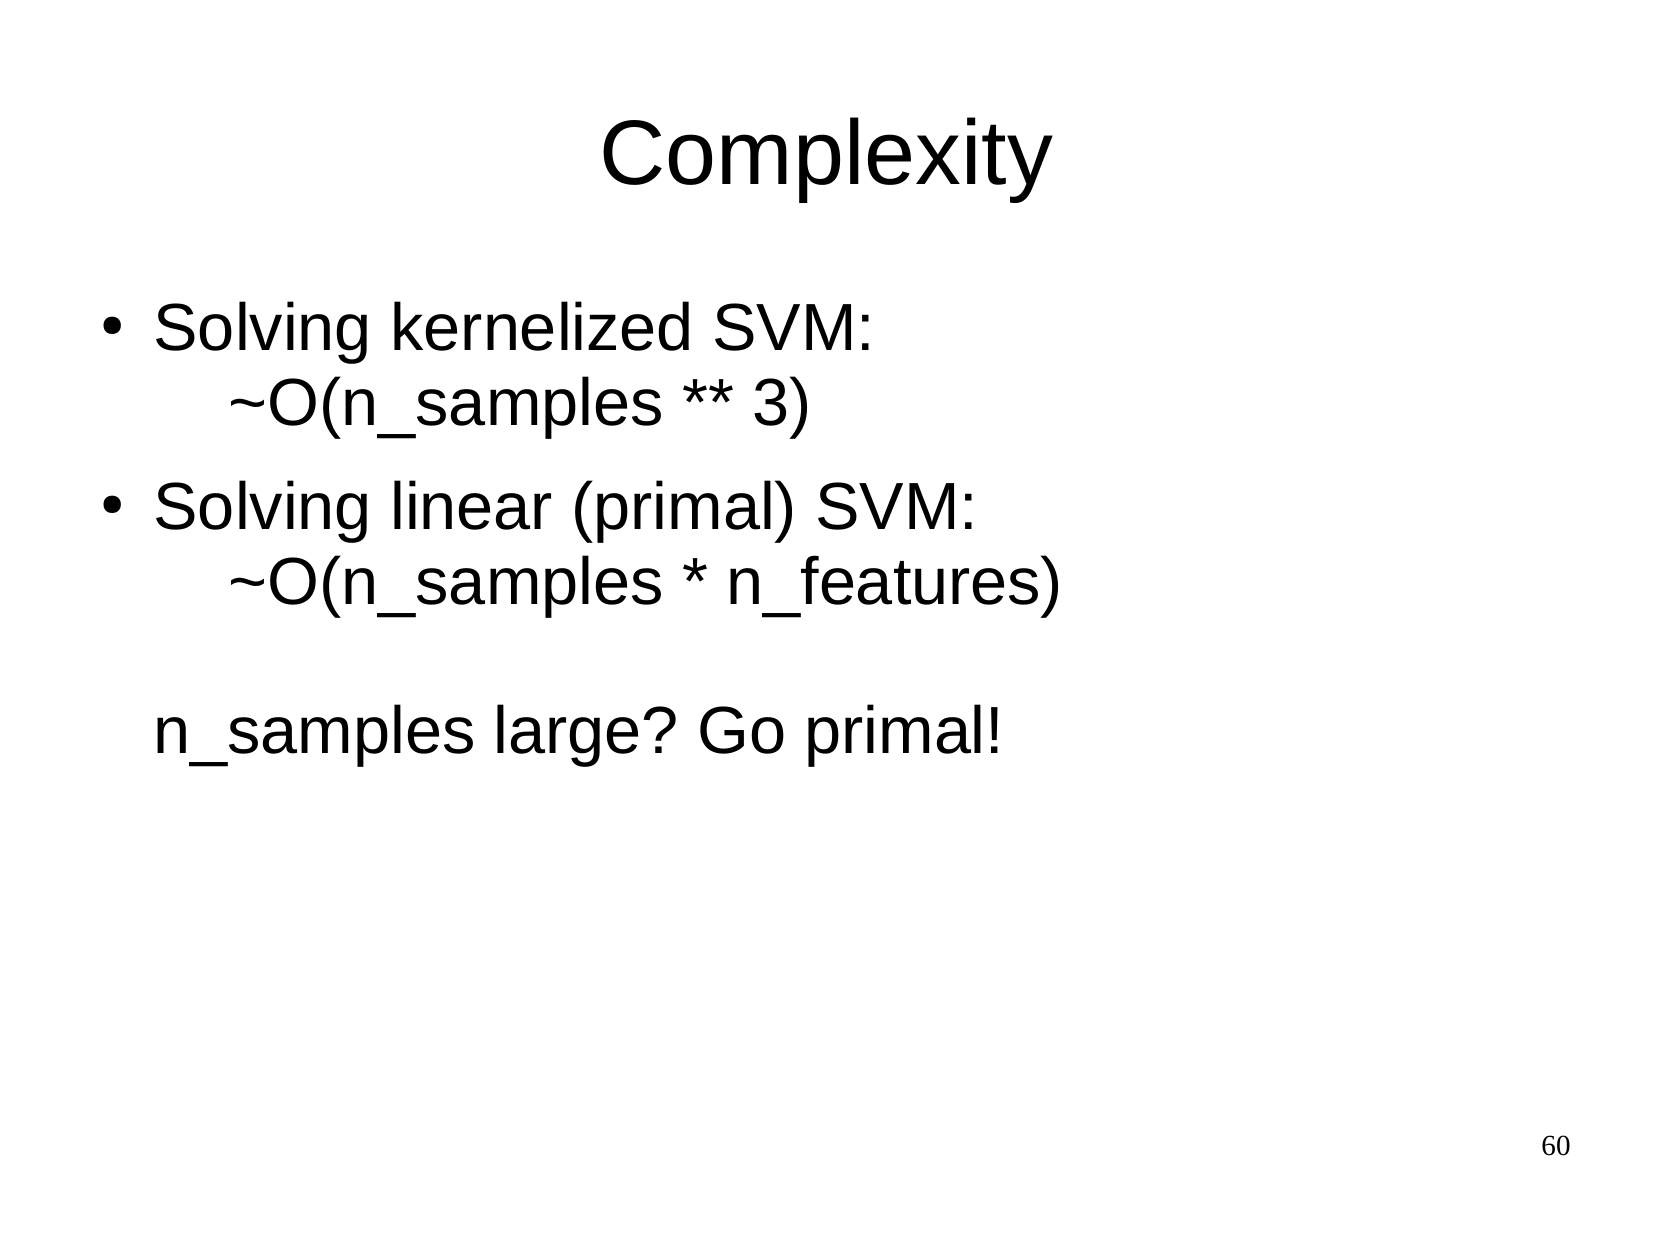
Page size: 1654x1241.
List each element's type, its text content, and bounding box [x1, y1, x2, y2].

title Complexity [82, 49, 1571, 257]
list Solving kernelized SVM: ~O(n_samples ** 3) Solving linear (primal) SVM: ~O(n_samples * n_features) n_samples large? Go primal! [82, 290, 1571, 1010]
